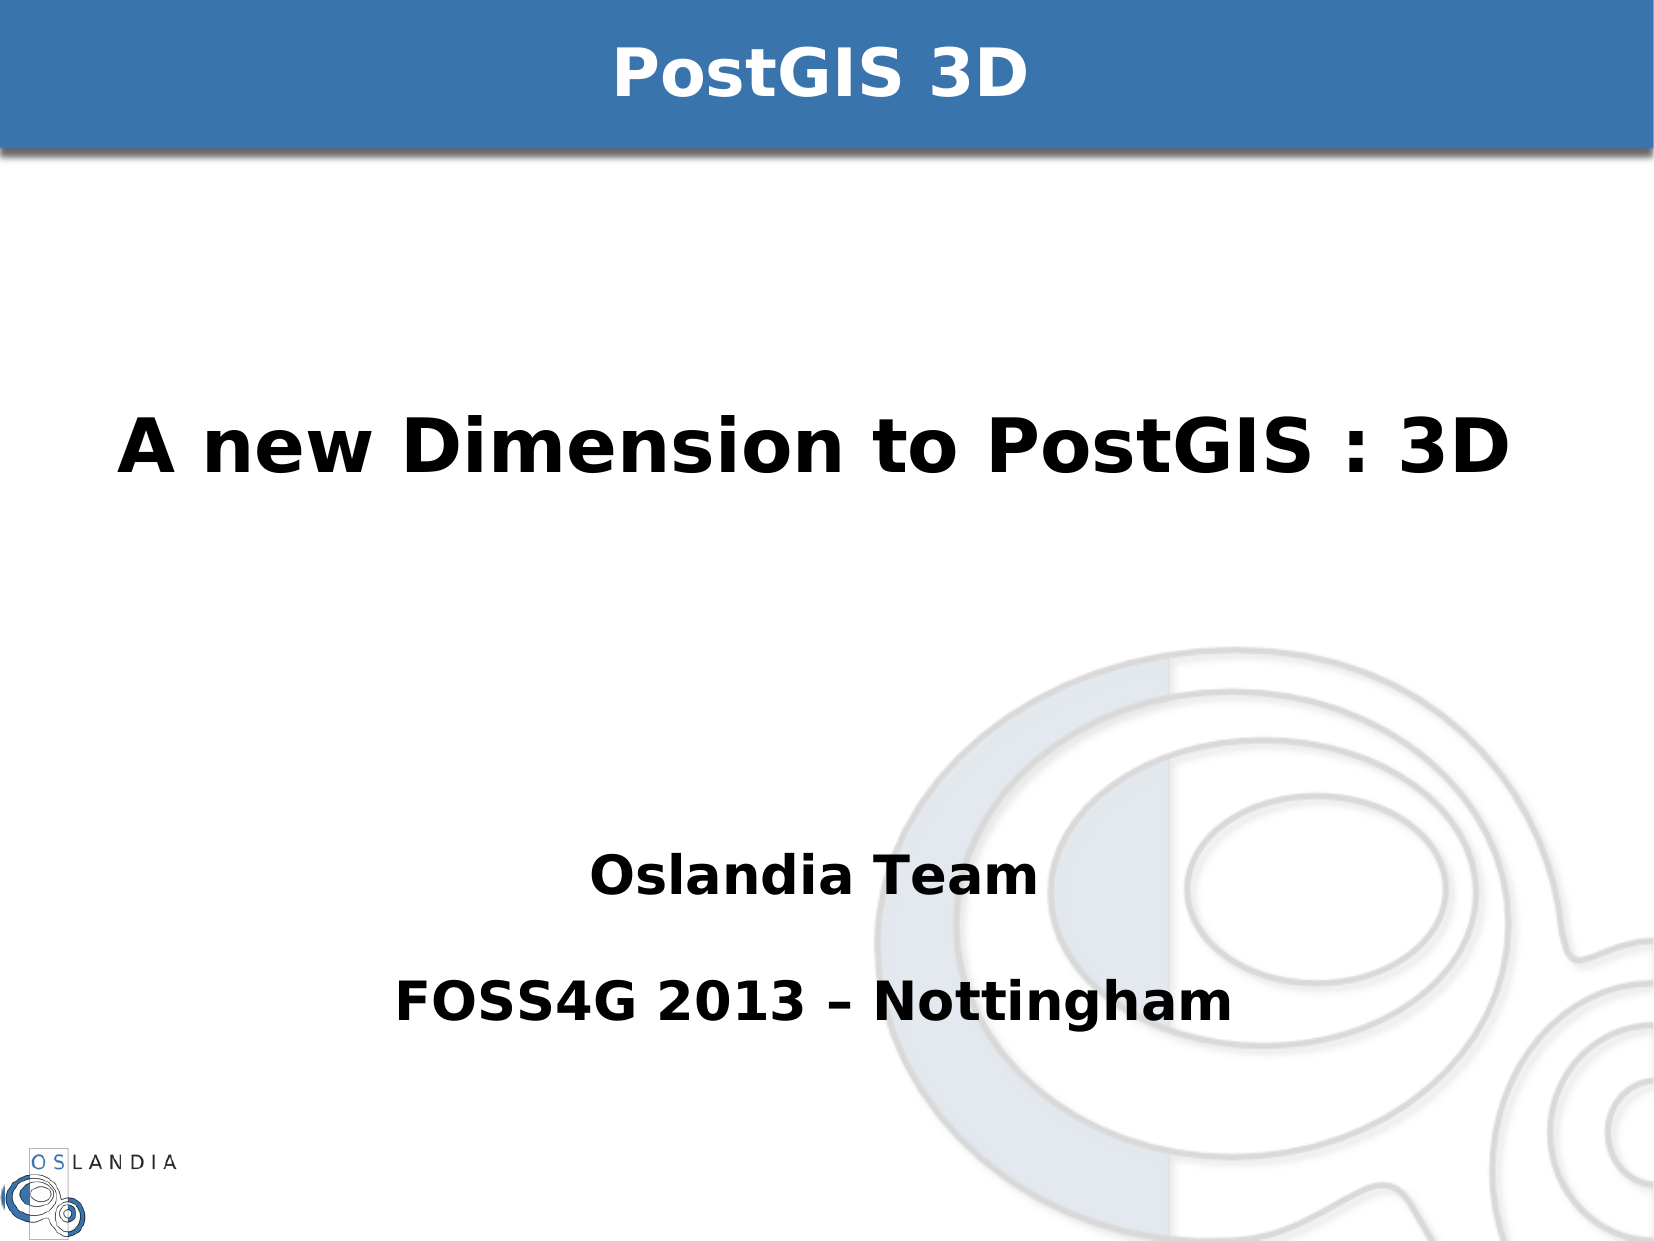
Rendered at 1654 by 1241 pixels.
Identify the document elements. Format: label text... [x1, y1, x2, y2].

picture [0, 0, 1654, 1241]
subtitle A new Dimension to PostGIS : 3D Oslandia Team FOSS4G 2013 – Nottingham [47, 330, 1583, 1150]
title PostGIS 3D [76, 0, 1565, 148]
